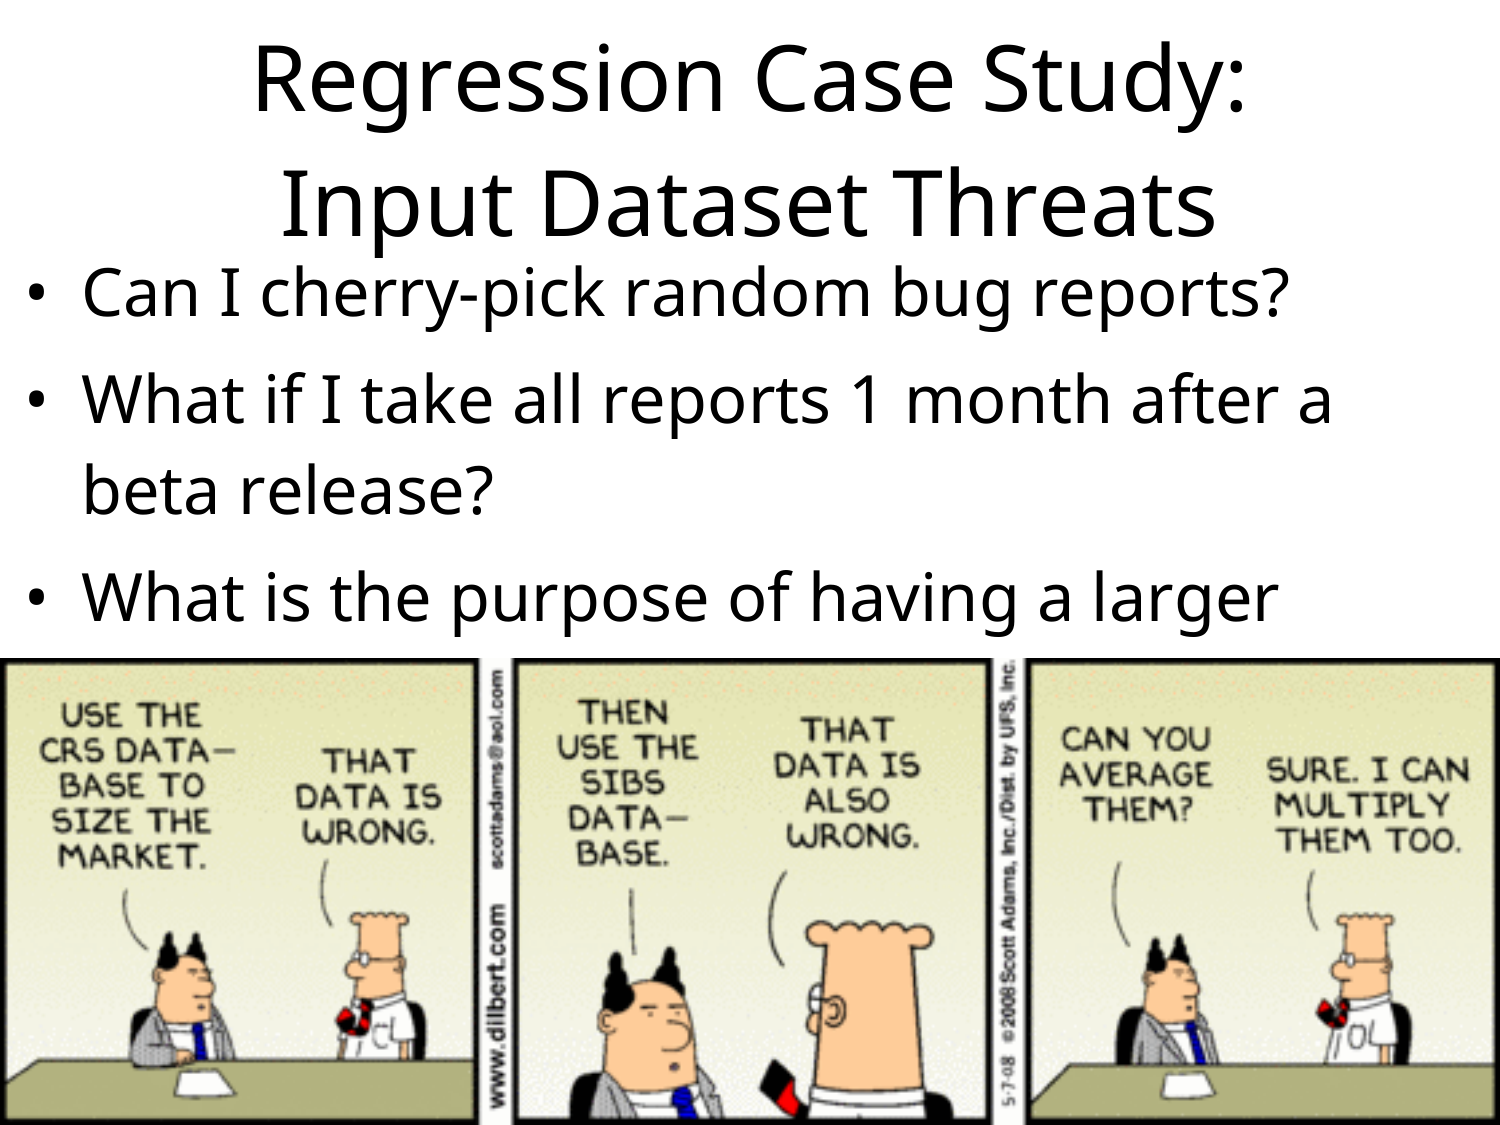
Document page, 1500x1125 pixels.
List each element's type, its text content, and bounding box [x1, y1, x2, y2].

title Regression Case Study: Input Dataset Threats [24, 32, 1476, 244]
list Can I cherry-pick random bug reports? What if I take all reports 1 month after a beta release? What is the purpose of having a larger dataset? [24, 244, 1476, 658]
picture [0, 658, 1500, 1125]
